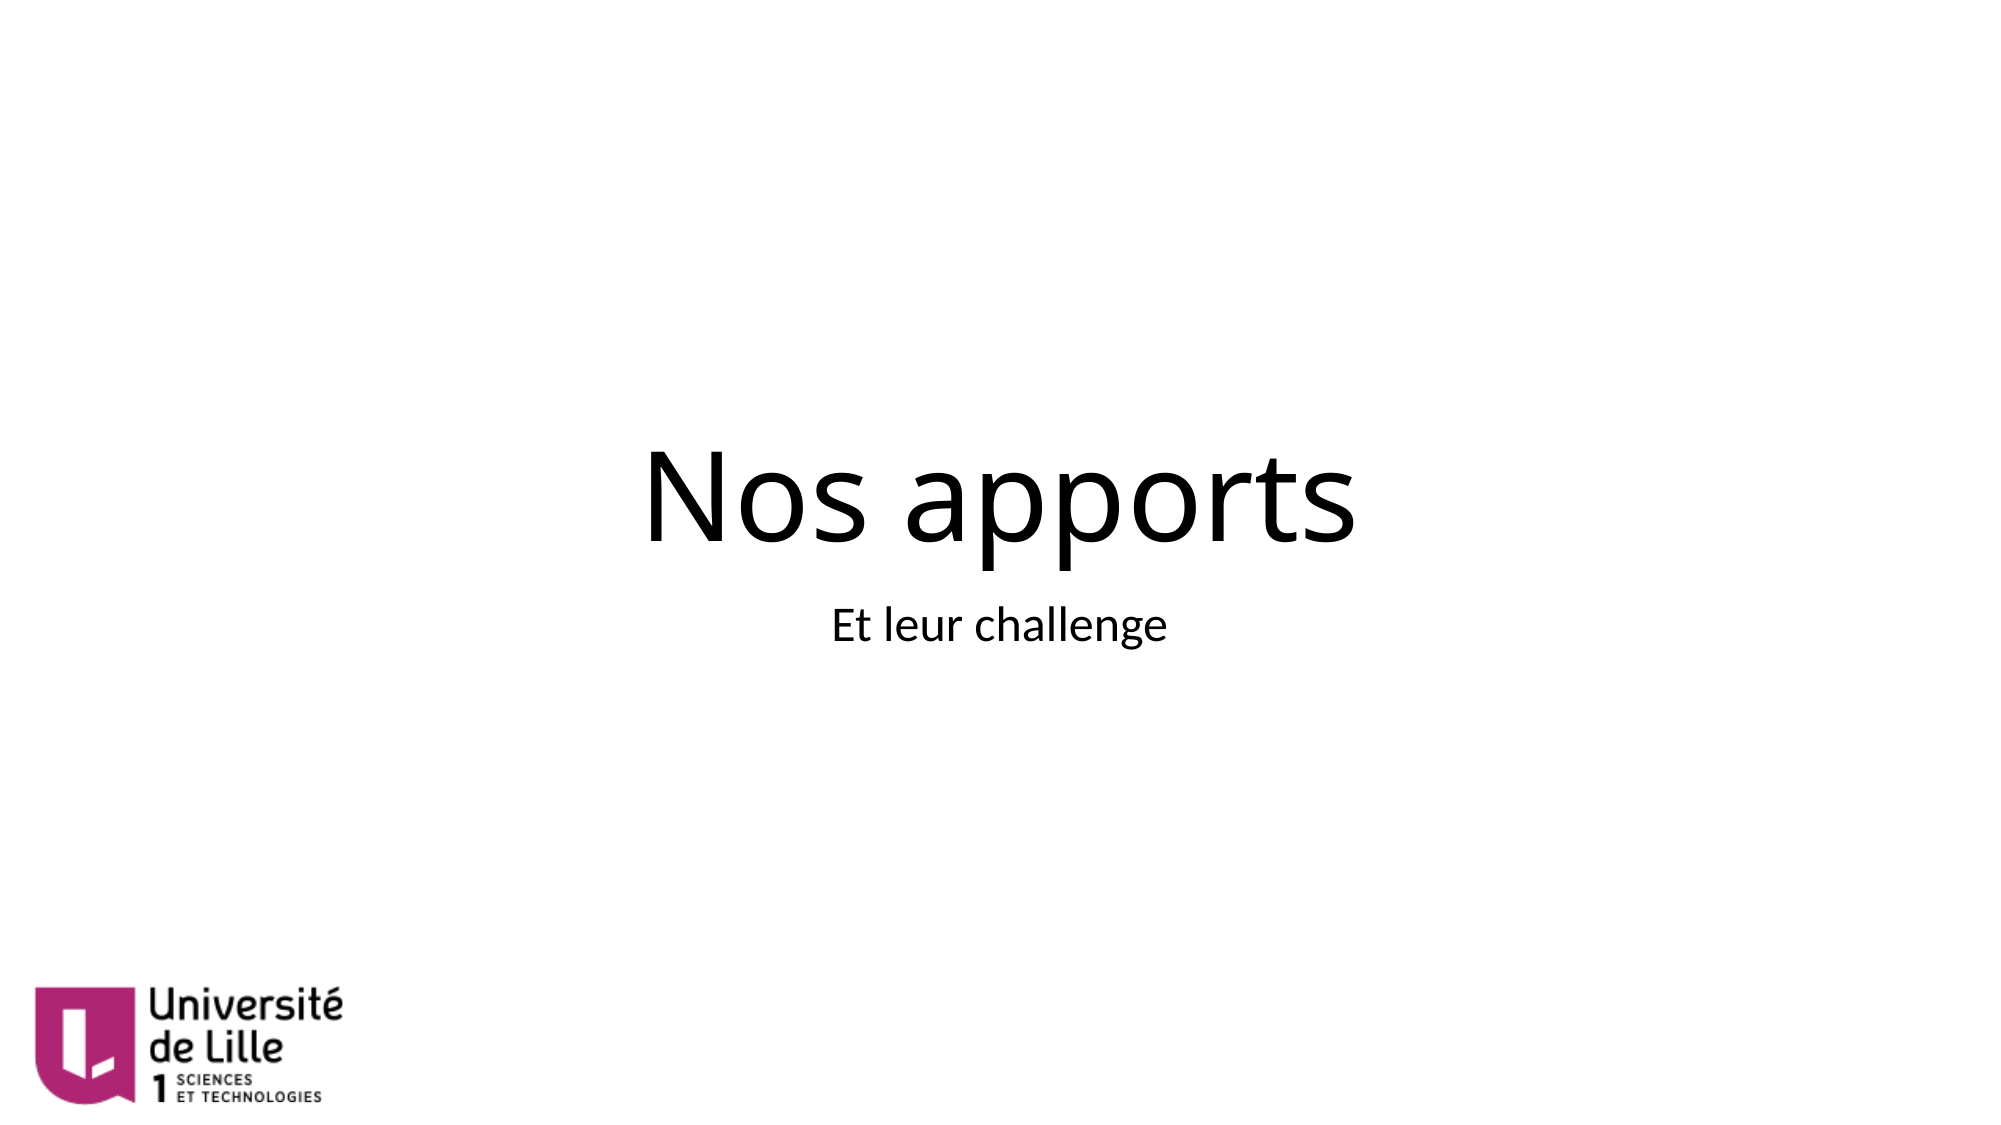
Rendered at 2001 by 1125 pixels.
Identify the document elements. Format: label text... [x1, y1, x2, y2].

subtitle Et leur challenge [249, 590, 1750, 863]
title Nos apports [249, 184, 1750, 576]
